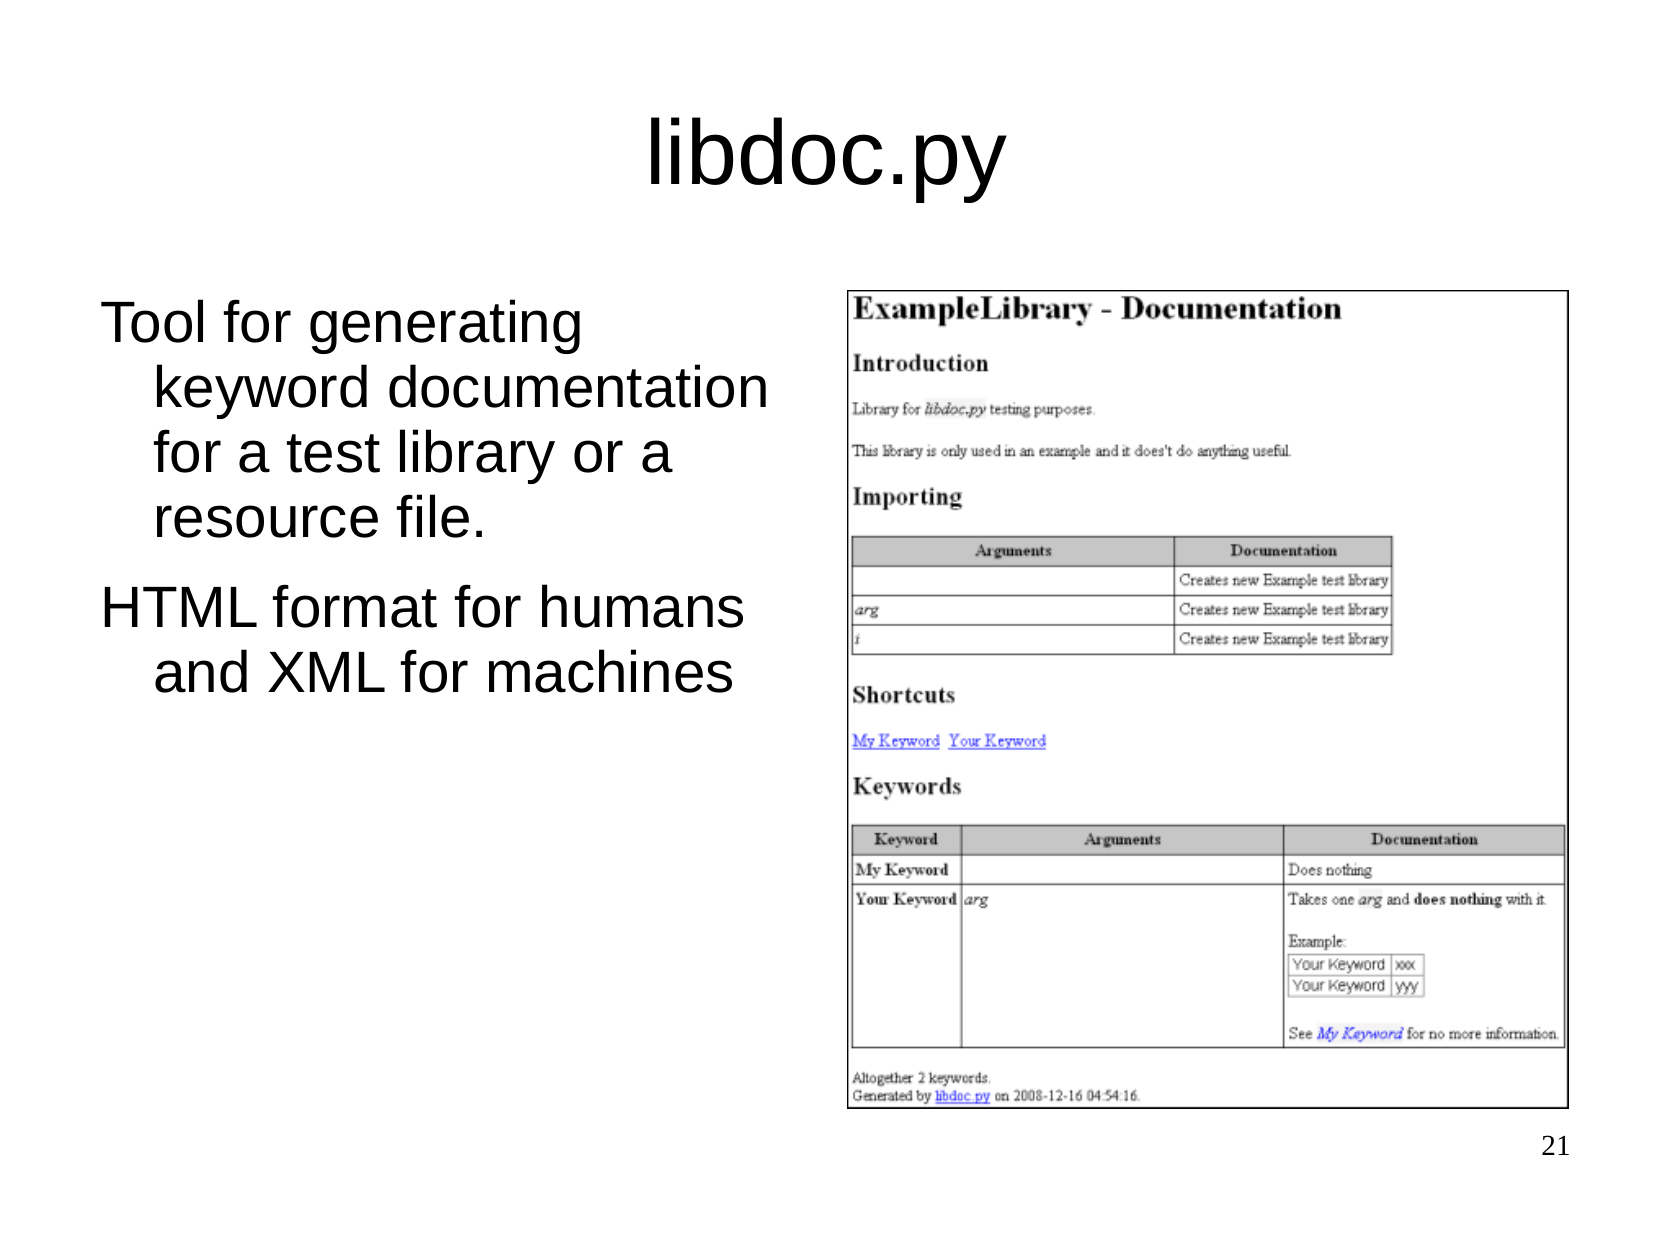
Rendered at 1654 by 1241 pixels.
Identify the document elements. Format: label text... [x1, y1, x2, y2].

list Tool for generating keyword documentation for a test library or a resource file. HTML format for humans and XML for machines [82, 290, 788, 1109]
picture [847, 290, 1569, 1109]
title libdoc.py [82, 49, 1571, 257]
